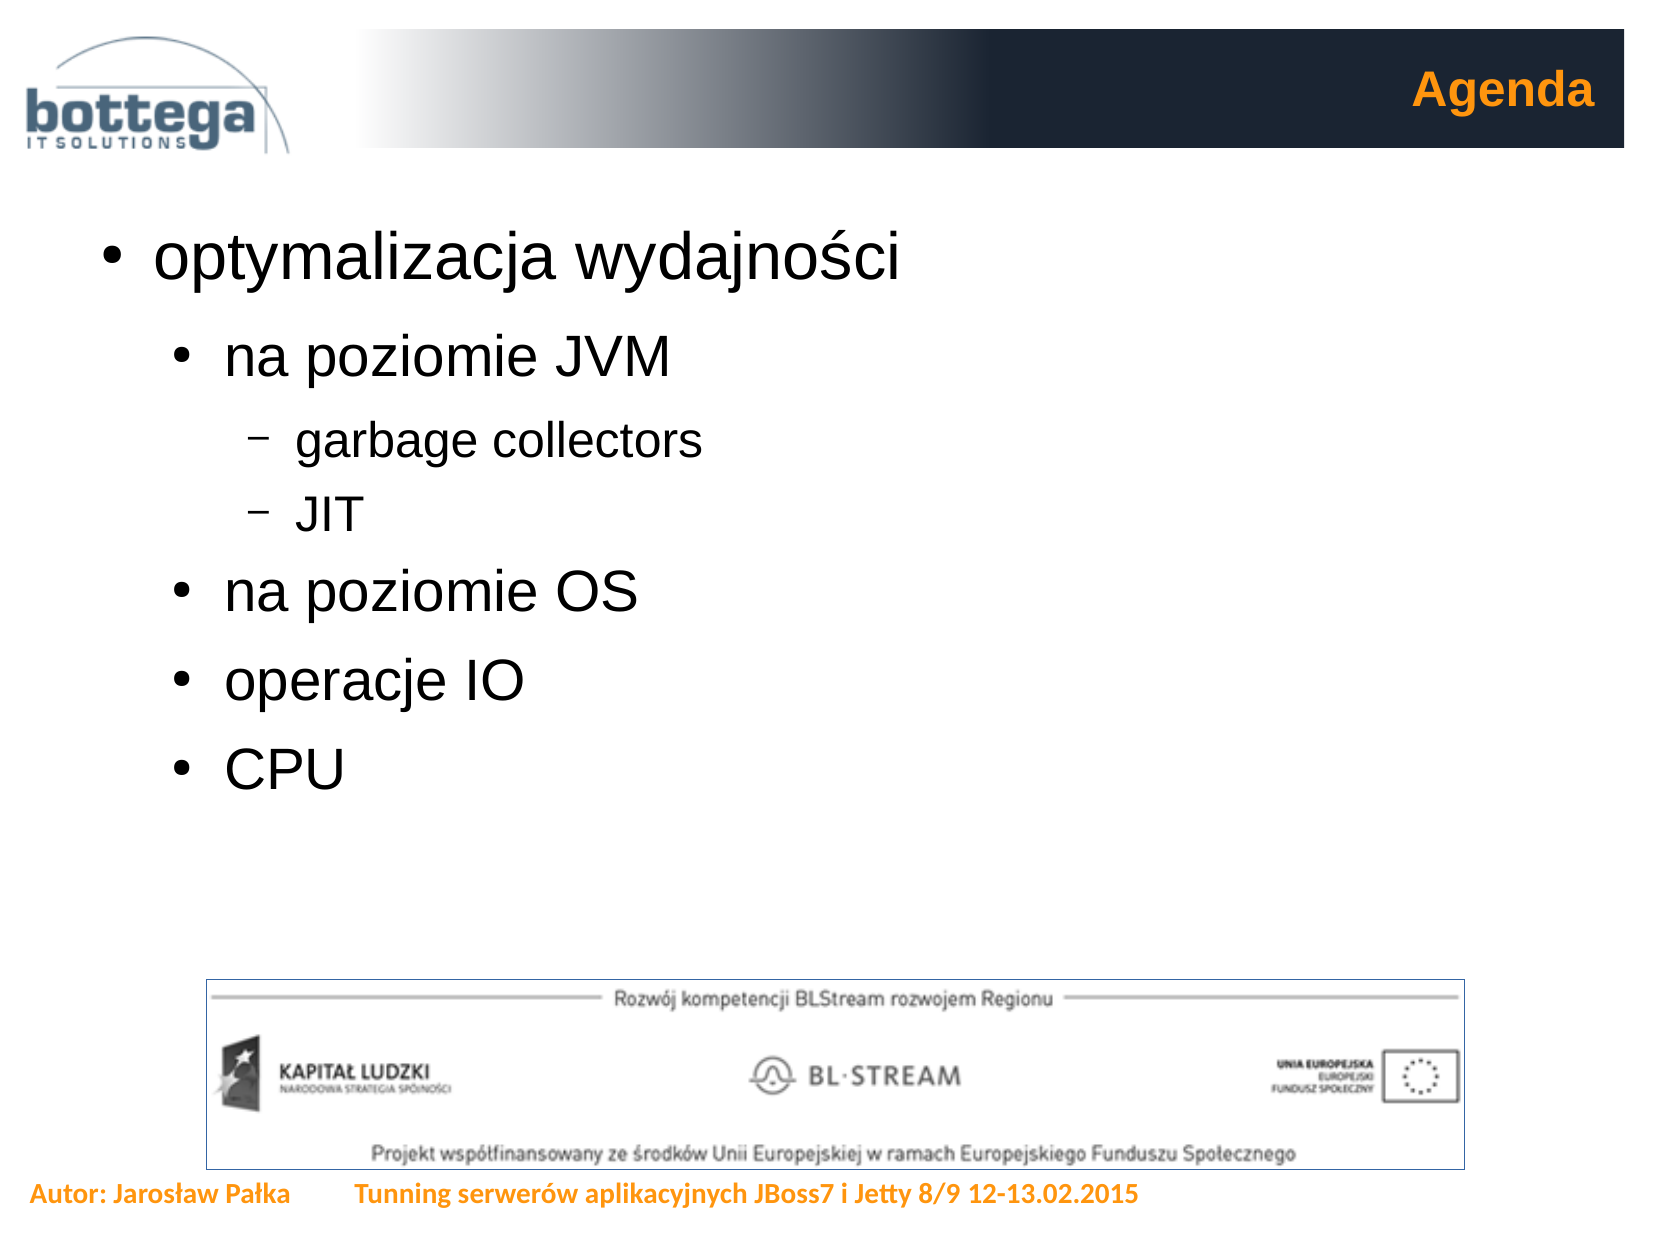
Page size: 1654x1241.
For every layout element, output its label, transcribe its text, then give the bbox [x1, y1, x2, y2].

list optymalizacja wydajności na poziomie JVM garbage collectors JIT na poziomie OS operacje IO CPU [82, 219, 1571, 1038]
picture [17, 29, 296, 160]
title Agenda [354, 29, 1625, 148]
picture [207, 1038, 1464, 1169]
